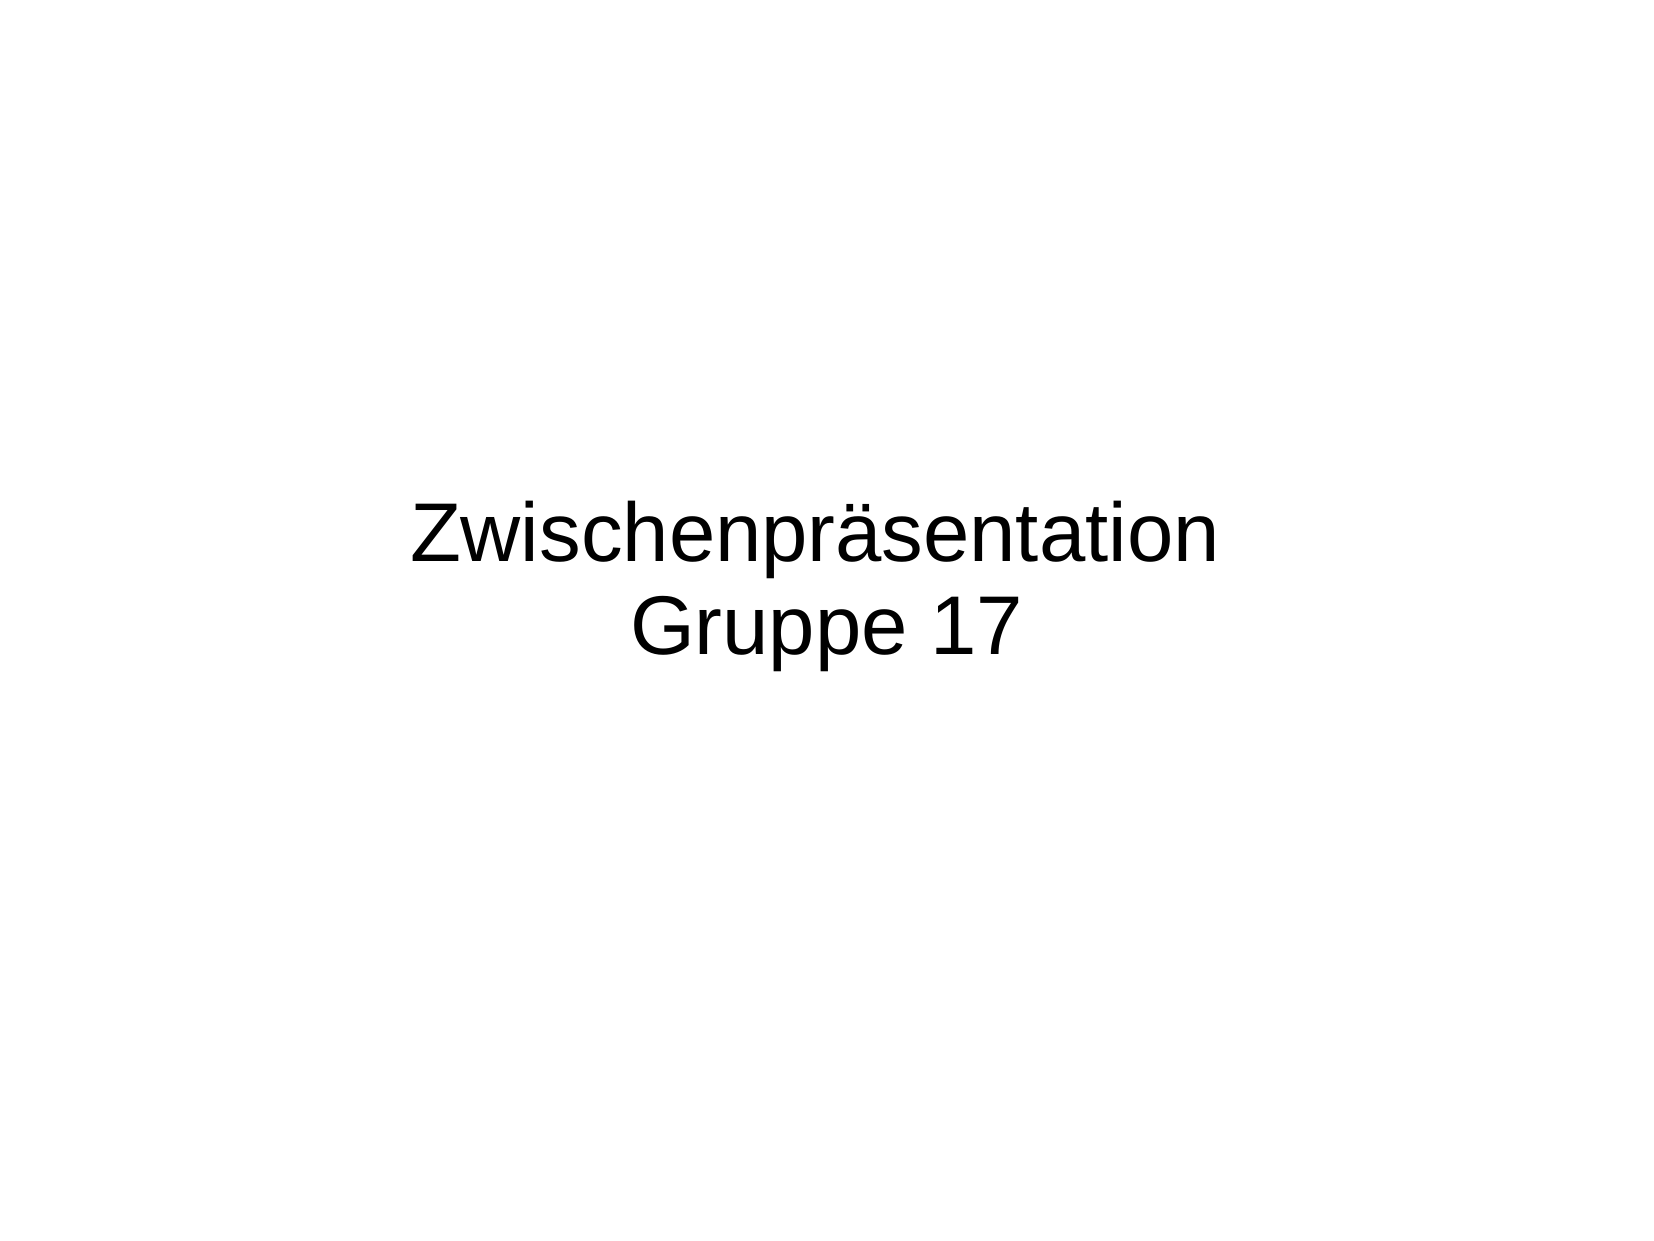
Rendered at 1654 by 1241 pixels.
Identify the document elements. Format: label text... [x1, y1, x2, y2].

subtitle Zwischenpräsentation Gruppe 17 [82, 49, 1571, 1109]
